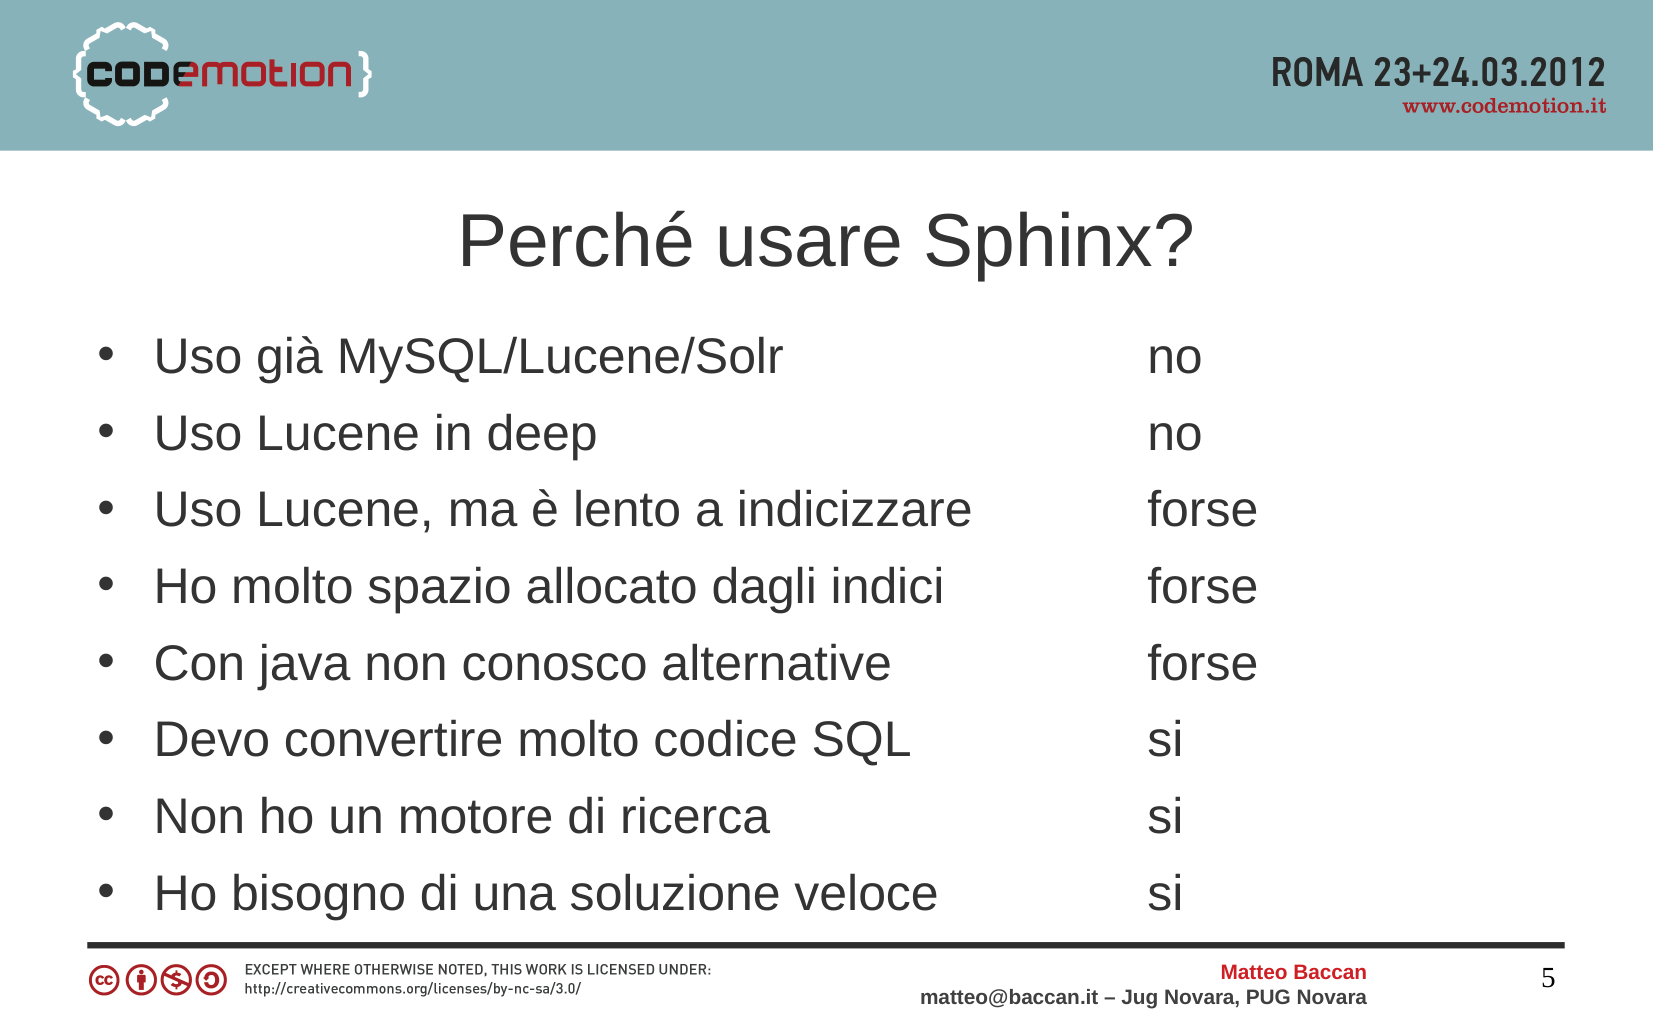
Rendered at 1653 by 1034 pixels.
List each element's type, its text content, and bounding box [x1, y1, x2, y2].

list Uso già MySQL/Lucene/Solr no Uso Lucene in deep no Uso Lucene, ma è lento a indicizzare forse Ho molto spazio allocato dagli indici forse Con java non conosco alternative forse Devo convertire molto codice SQL si Non ho un motore di ricerca si Ho bisogno di una soluzione veloce si [82, 315, 1571, 945]
picture [0, 0, 1653, 1034]
title Perché usare Sphinx? [82, 173, 1571, 299]
